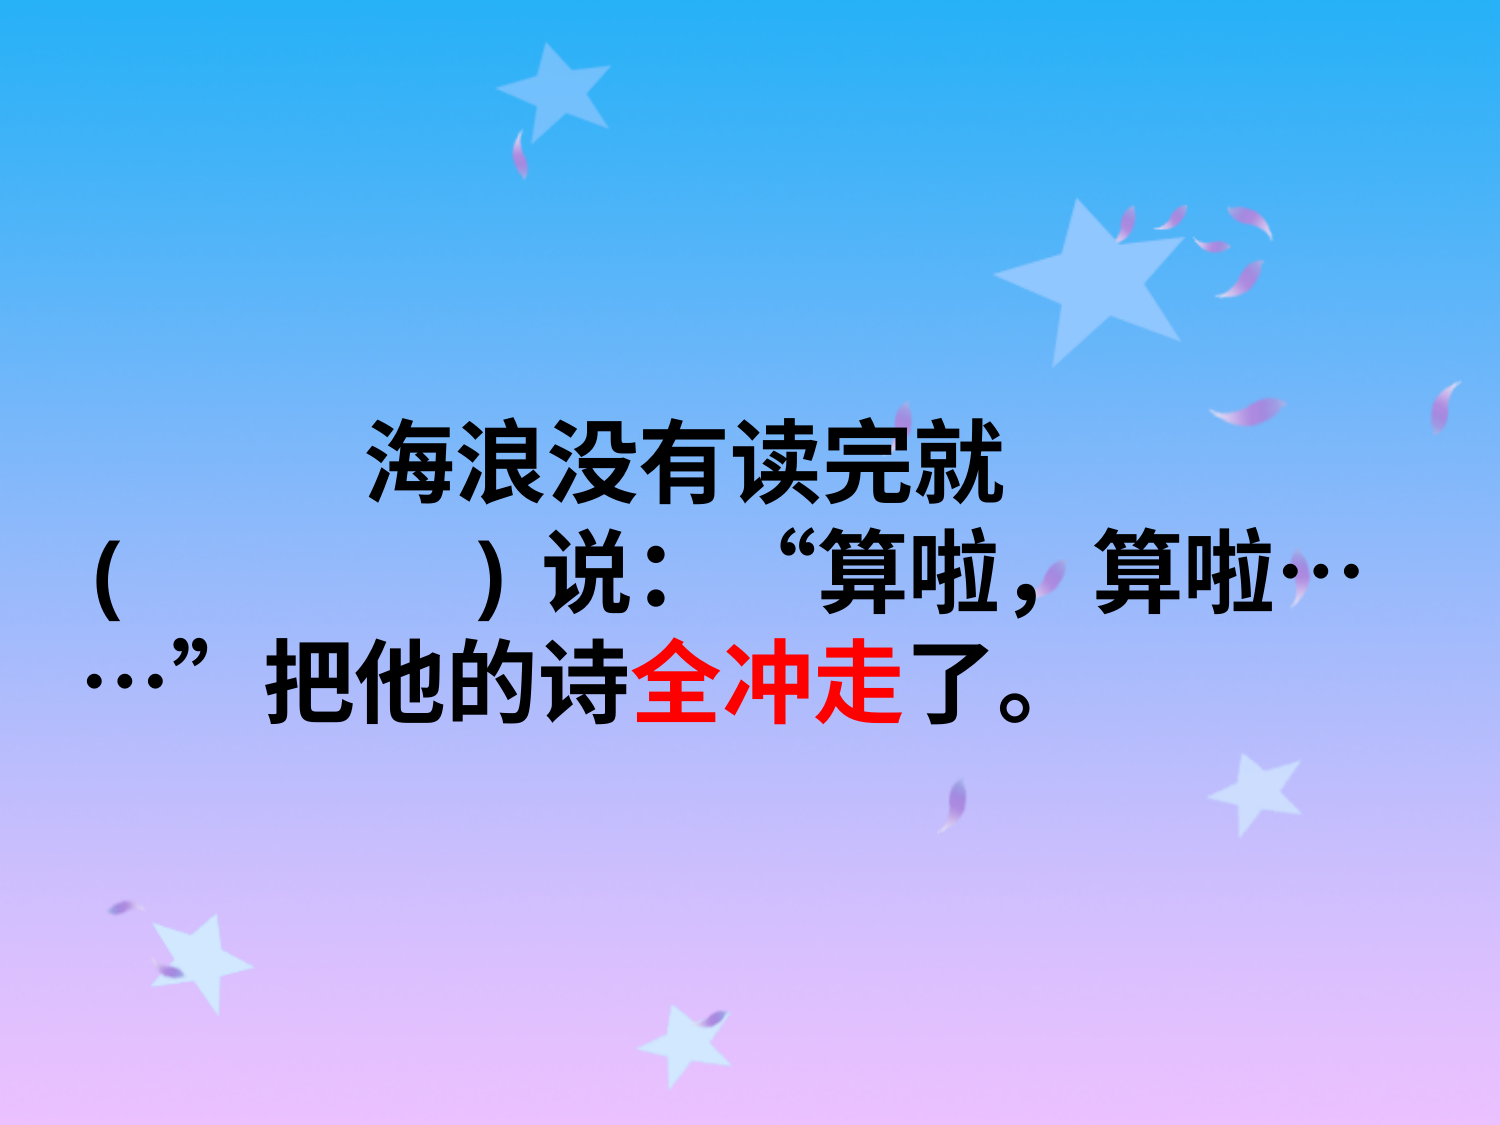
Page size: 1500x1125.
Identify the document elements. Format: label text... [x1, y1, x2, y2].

text_box 海浪没有读完就( )说：“算啦，算啦……”把他的诗全冲走了。 [64, 397, 1465, 742]
